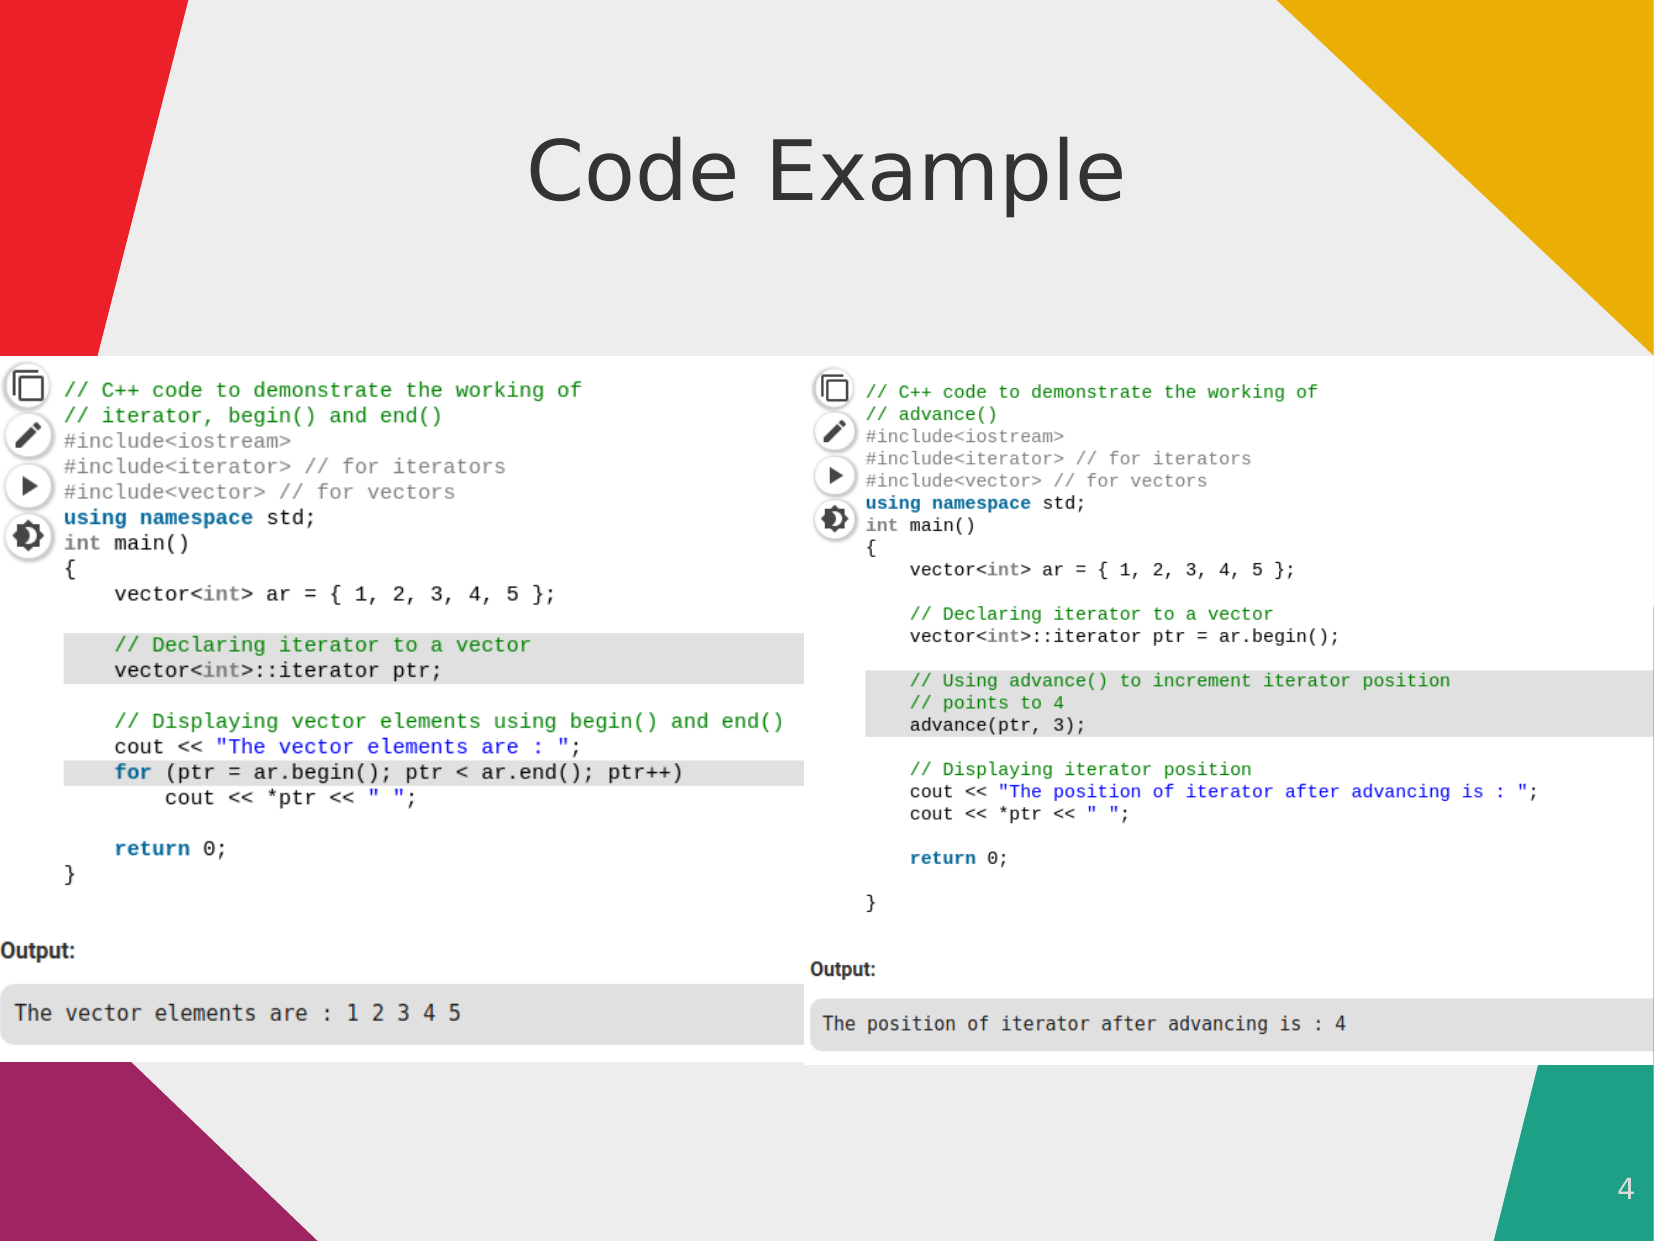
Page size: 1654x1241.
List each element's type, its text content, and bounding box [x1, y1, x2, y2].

picture [0, 356, 1654, 1066]
title Code Example [114, 73, 1539, 271]
